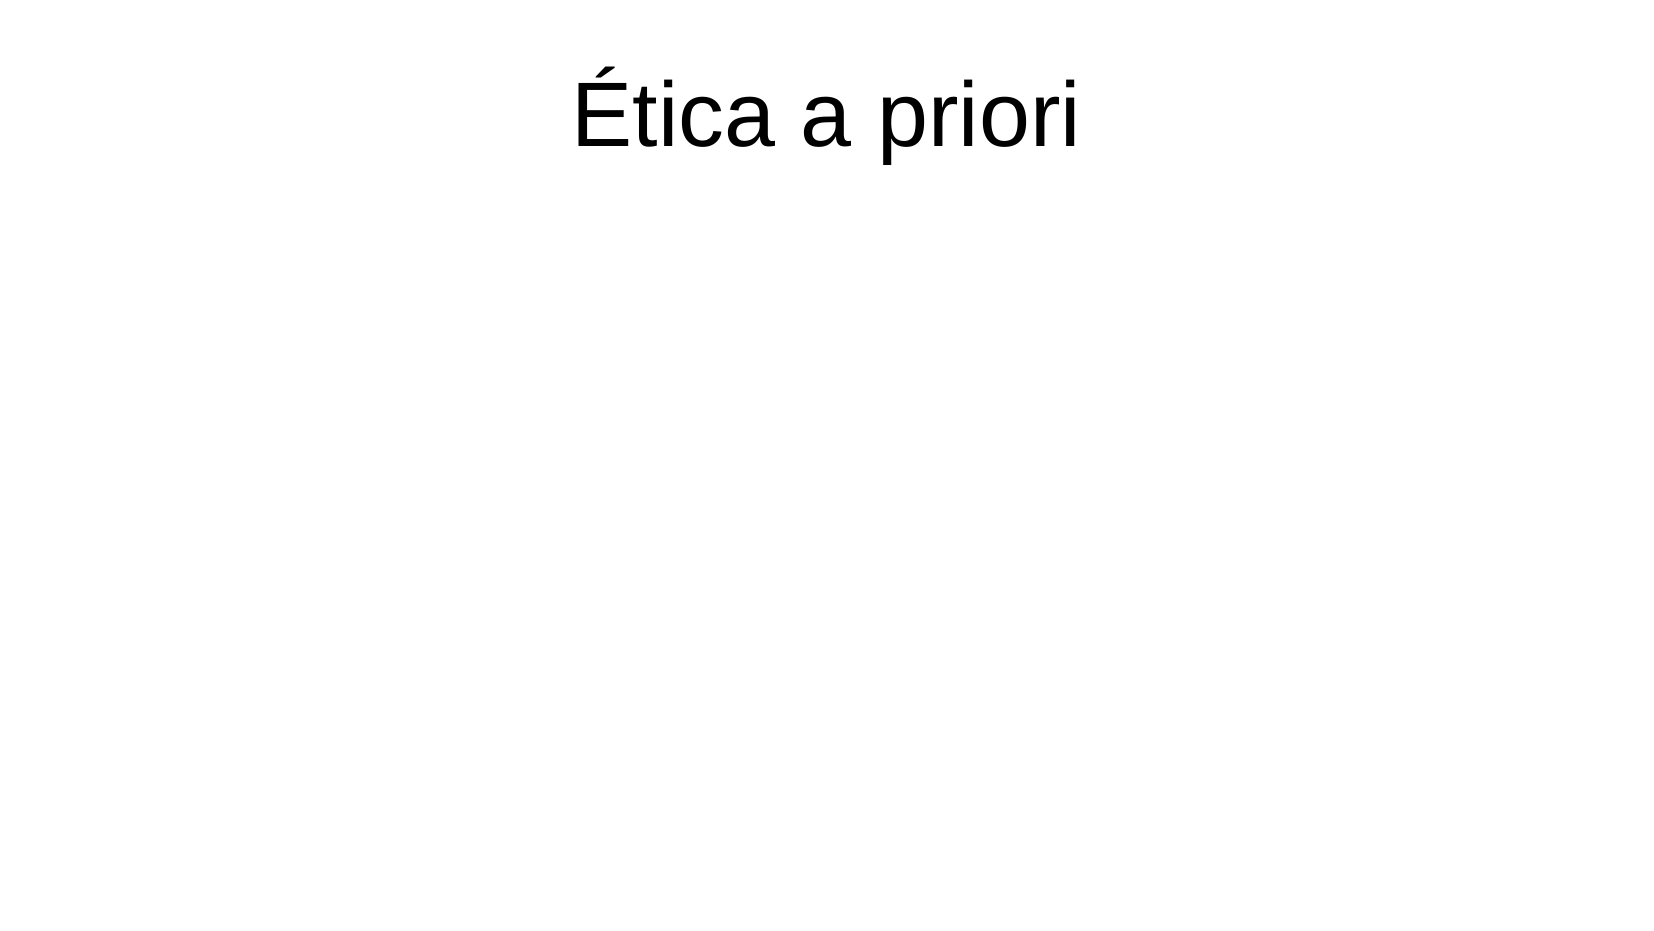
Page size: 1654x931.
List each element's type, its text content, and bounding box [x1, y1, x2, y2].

title Ética a priori [82, 37, 1571, 193]
